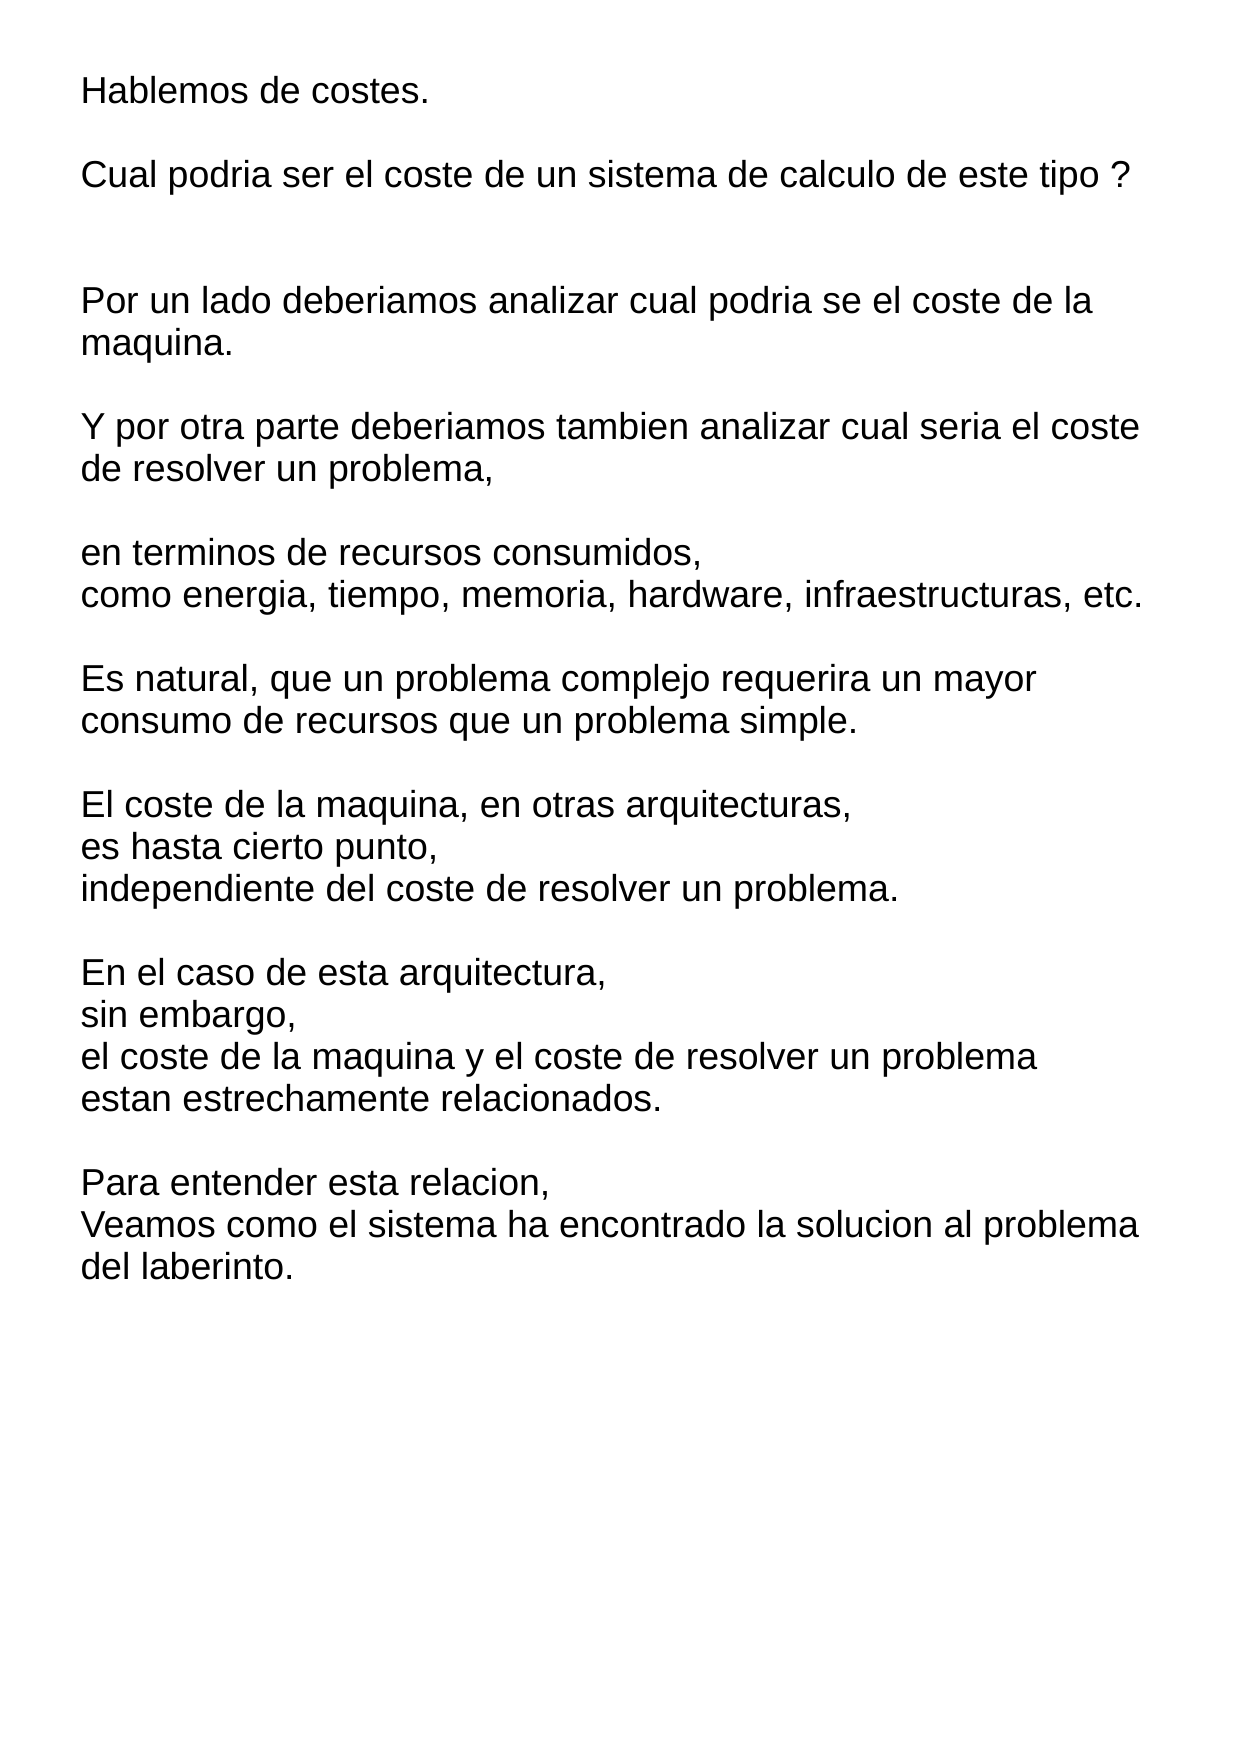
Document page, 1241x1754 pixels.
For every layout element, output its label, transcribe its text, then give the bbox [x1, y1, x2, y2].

text_box Hablemos de costes. Cual podria ser el coste de un sistema de calculo de este tipo ? Por un lado deberiamos analizar cual podria se el coste de la maquina. Y por otra parte deberiamos tambien analizar cual seria el coste de resolver un problema, en terminos de recursos consumidos, como energia, tiempo, memoria, hardware, infraestructuras, etc. Es natural, que un problema complejo requerira un mayor consumo de recursos que un problema simple. El coste de la maquina, en otras arquitecturas, es hasta cierto punto, independiente del coste de resolver un problema. En el caso de esta arquitectura, sin embargo, el coste de la maquina y el coste de resolver un problema estan estrechamente relacionados. Para entender esta relacion, Veamos como el sistema ha encontrado la solucion al problema del laberinto. [65, 62, 1182, 1295]
